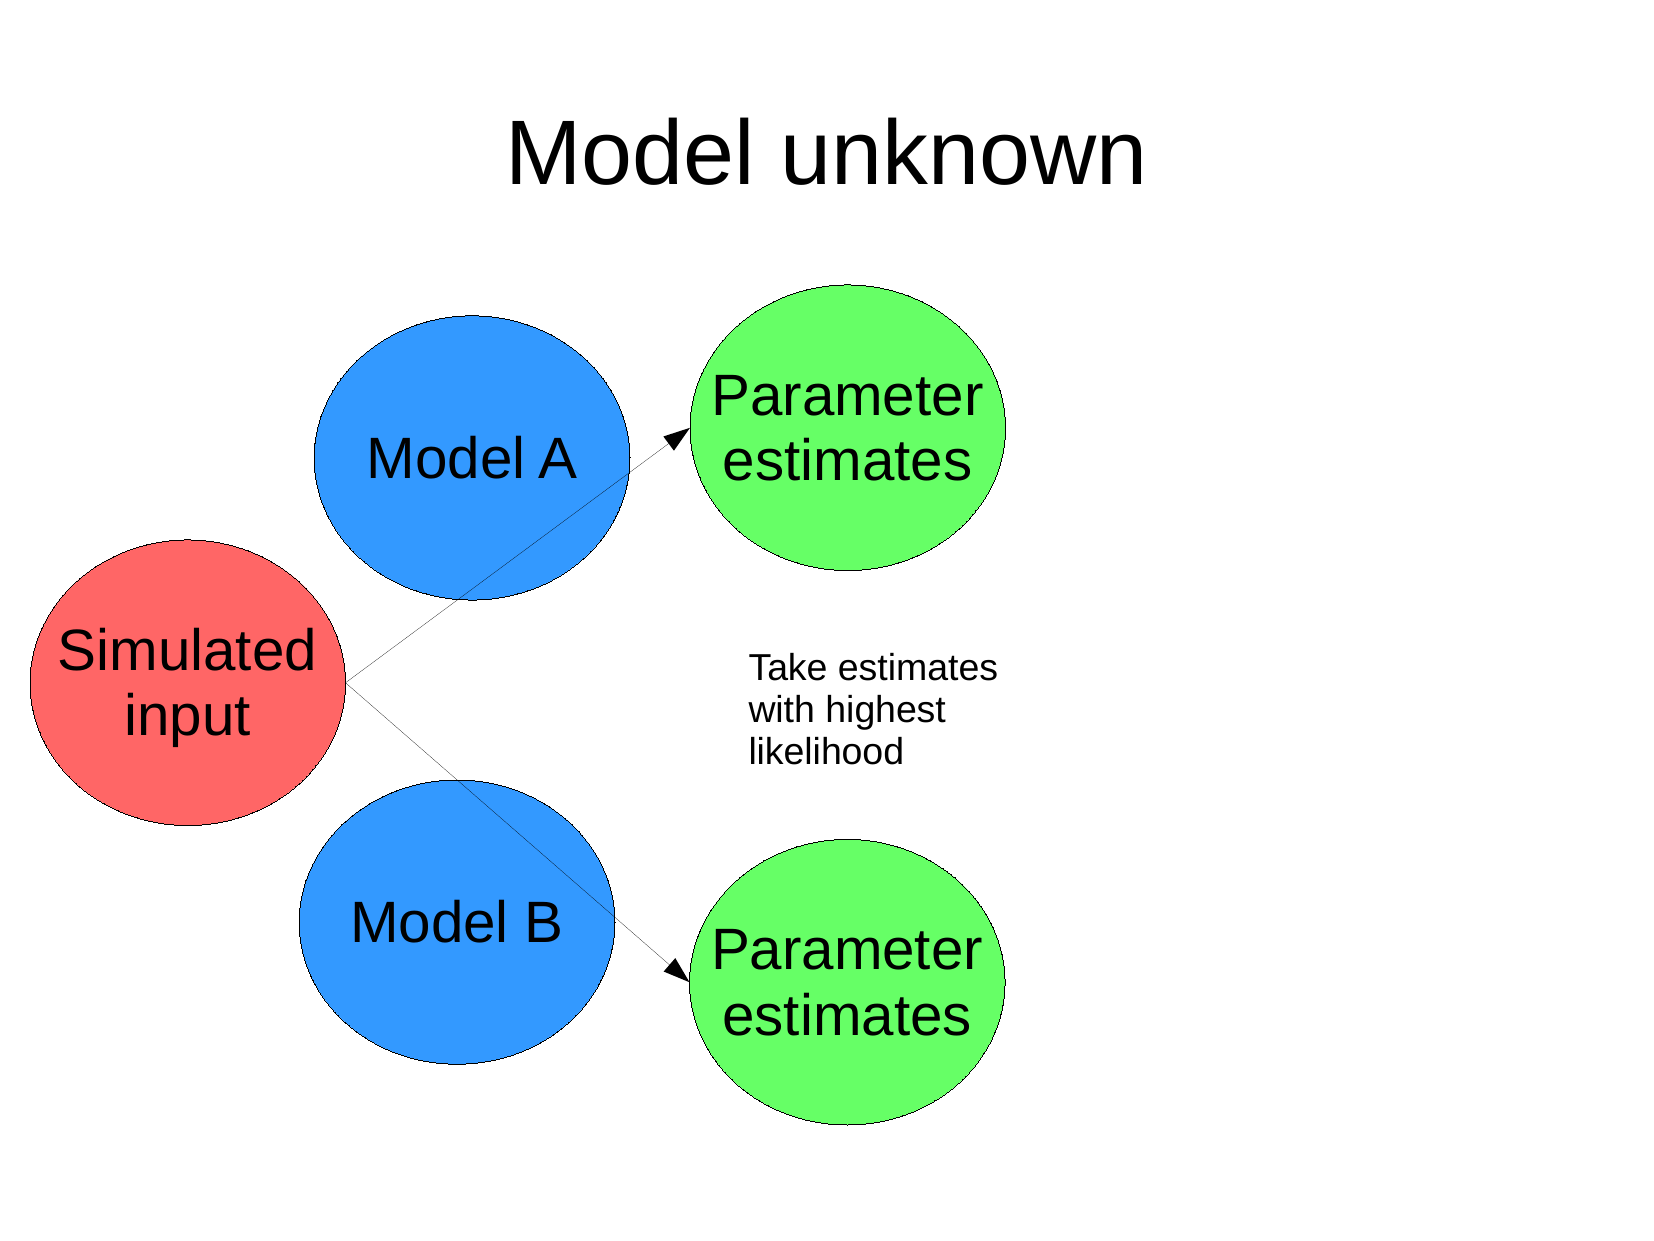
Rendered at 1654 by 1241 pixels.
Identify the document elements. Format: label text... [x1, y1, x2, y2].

text_box Simulated input [30, 539, 346, 826]
text_box Model A [314, 315, 631, 600]
text_box Model A [459, 474, 629, 601]
text_box Parameter estimates [689, 839, 1006, 1126]
text_box Model B [299, 780, 616, 1065]
text_box Take estimates with highest likelihood [733, 639, 1014, 781]
title Model unknown [82, 49, 1571, 257]
text_box Parameter estimates [690, 284, 1006, 571]
text_box Model B [459, 780, 615, 916]
